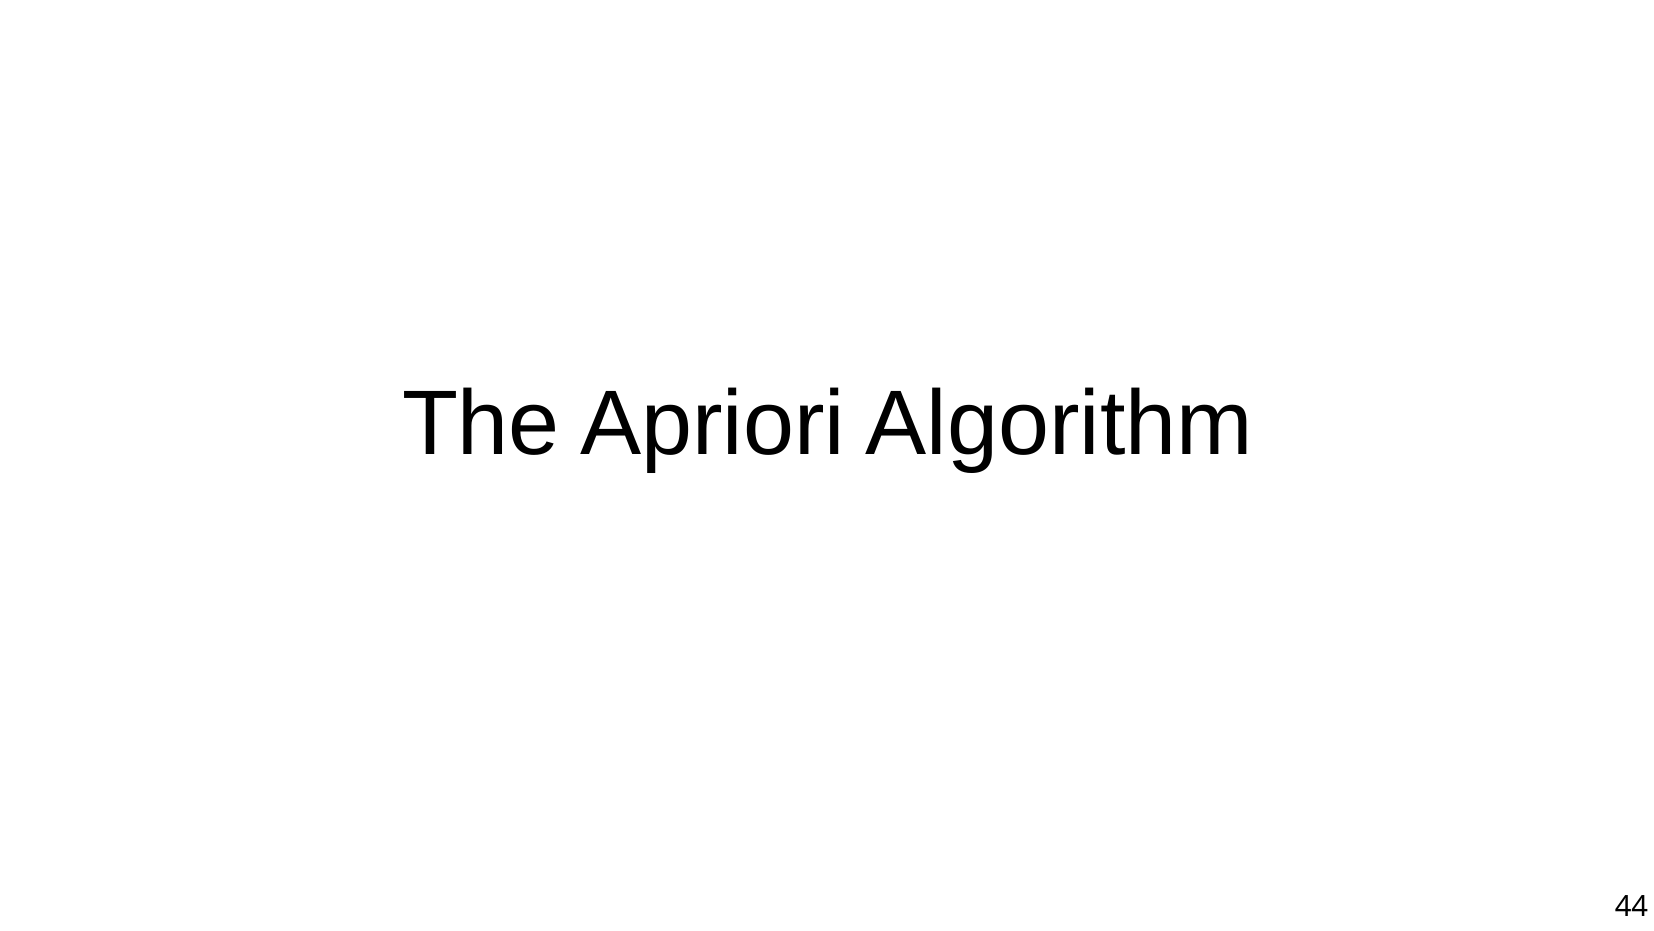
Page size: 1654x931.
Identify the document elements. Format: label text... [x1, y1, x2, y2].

title The Apriori Algorithm [0, 320, 1654, 526]
